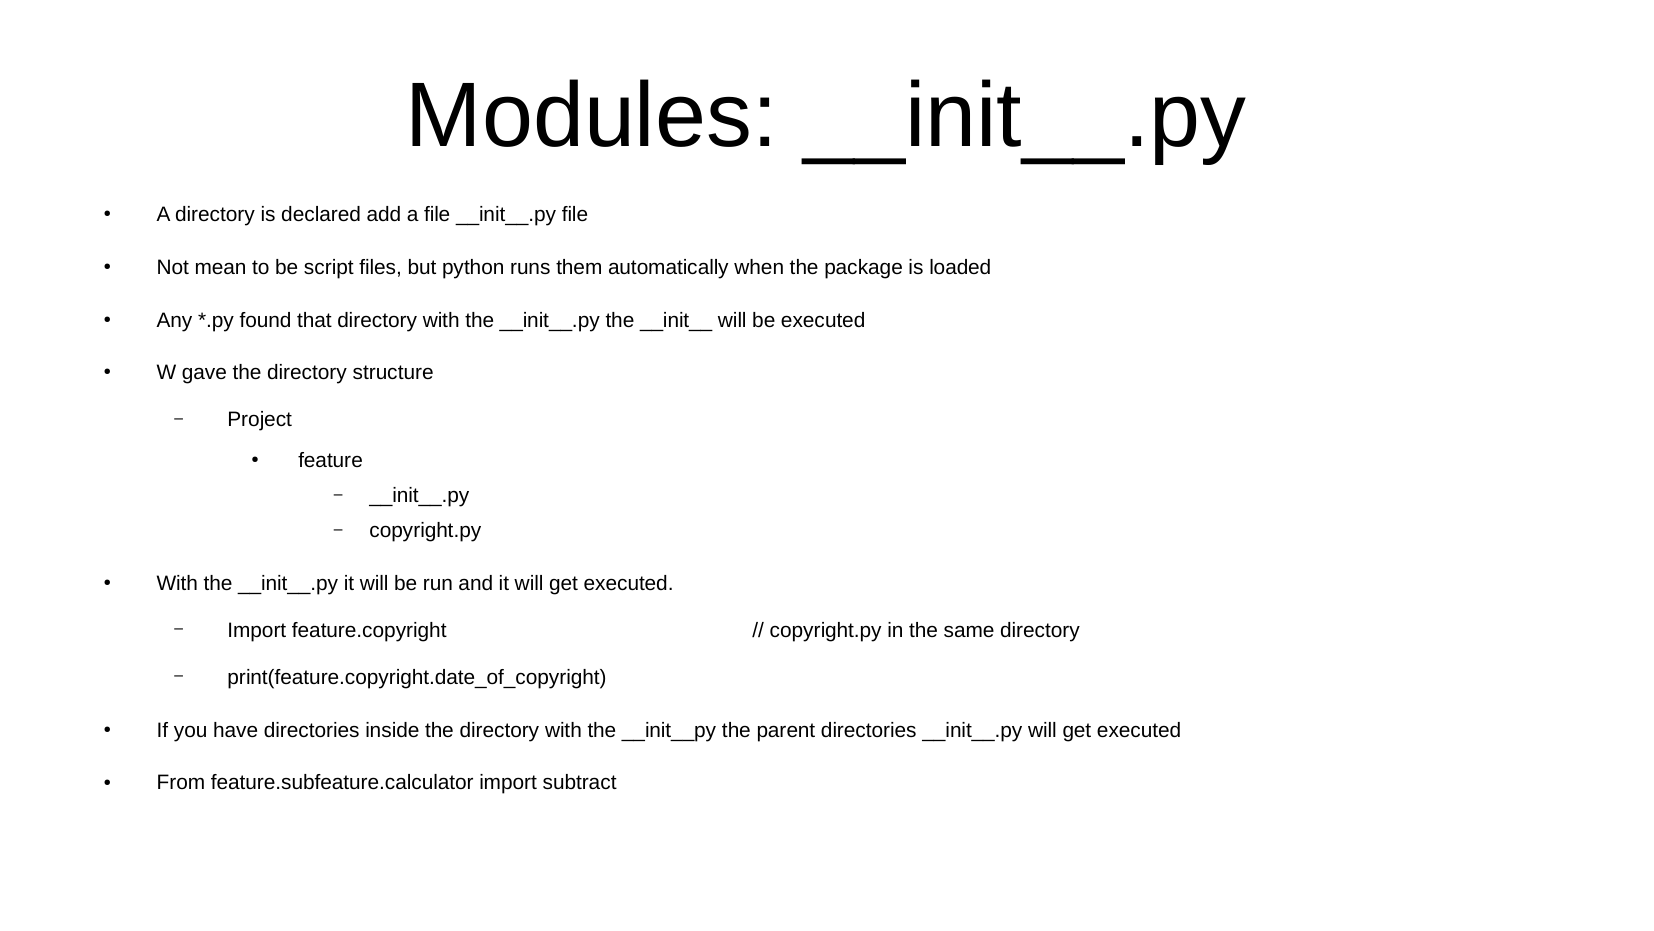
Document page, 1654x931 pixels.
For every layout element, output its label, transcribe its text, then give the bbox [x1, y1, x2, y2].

list A directory is declared add a file __init__.py file Not mean to be script files, but python runs them automatically when the package is loaded Any *.py found that directory with the __init__.py the __init__ will be executed W gave the directory structure Project feature __init__.py copyright.py With the __init__.py it will be run and it will get executed. Import feature.copyright // copyright.py in the same directory print(feature.copyright.date_of_copyright) If you have directories inside the directory with the __init__py the parent directories __init__.py will get executed From feature.subfeature.calculator import subtract [85, 202, 1571, 871]
title Modules: __init__.py [82, 37, 1571, 193]
